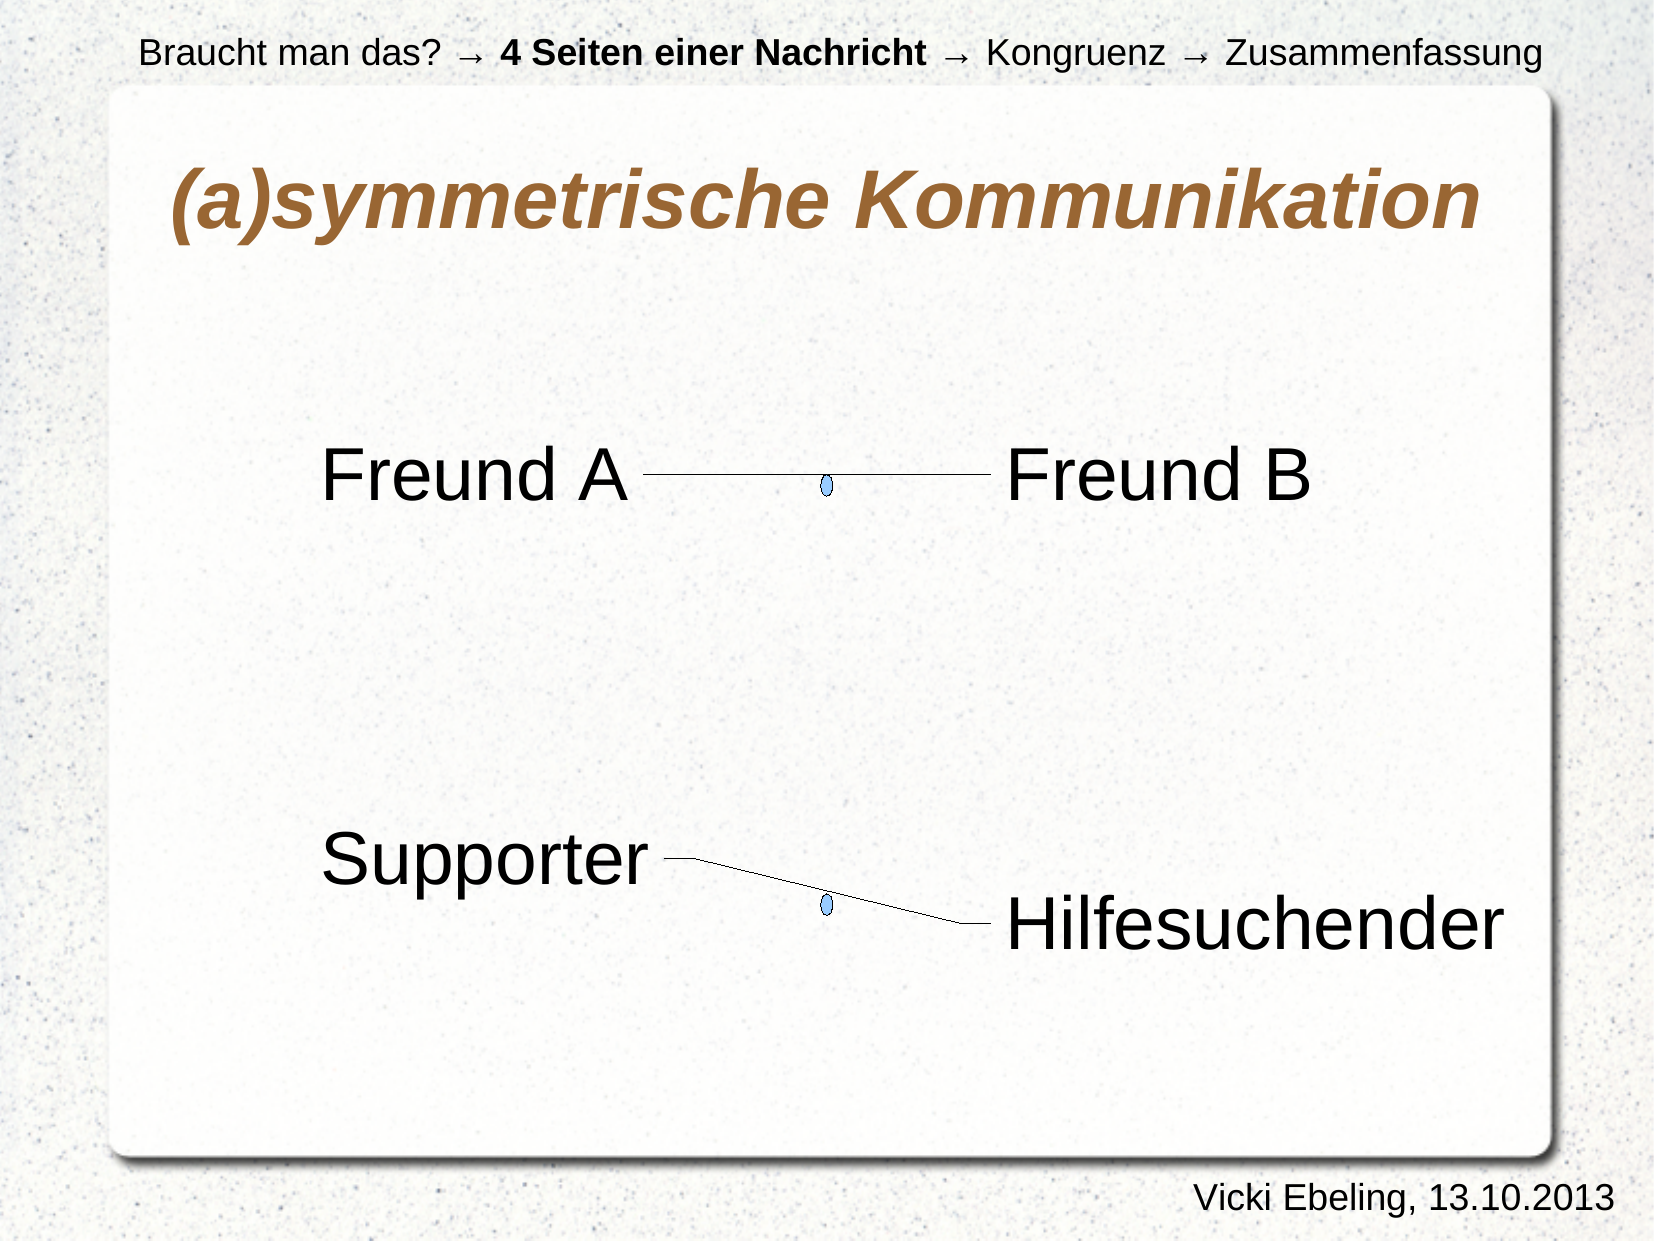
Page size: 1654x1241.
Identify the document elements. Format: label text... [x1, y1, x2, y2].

picture [0, 0, 1654, 1241]
text_box Supporter [305, 809, 665, 908]
text_box Vicki Ebeling, 13.10.2013 [1178, 1169, 1630, 1227]
text_box Freund B [990, 425, 1329, 525]
text_box Freund A [305, 425, 644, 524]
text_box Braucht man das? → 4 Seiten einer Nachricht → Kongruenz → Zusammenfassung [123, 23, 1559, 81]
title (a)symmetrische Kommunikation [118, 96, 1536, 304]
text_box [820, 474, 833, 497]
text_box [820, 893, 833, 916]
text_box Hilfesuchender [990, 874, 1521, 973]
